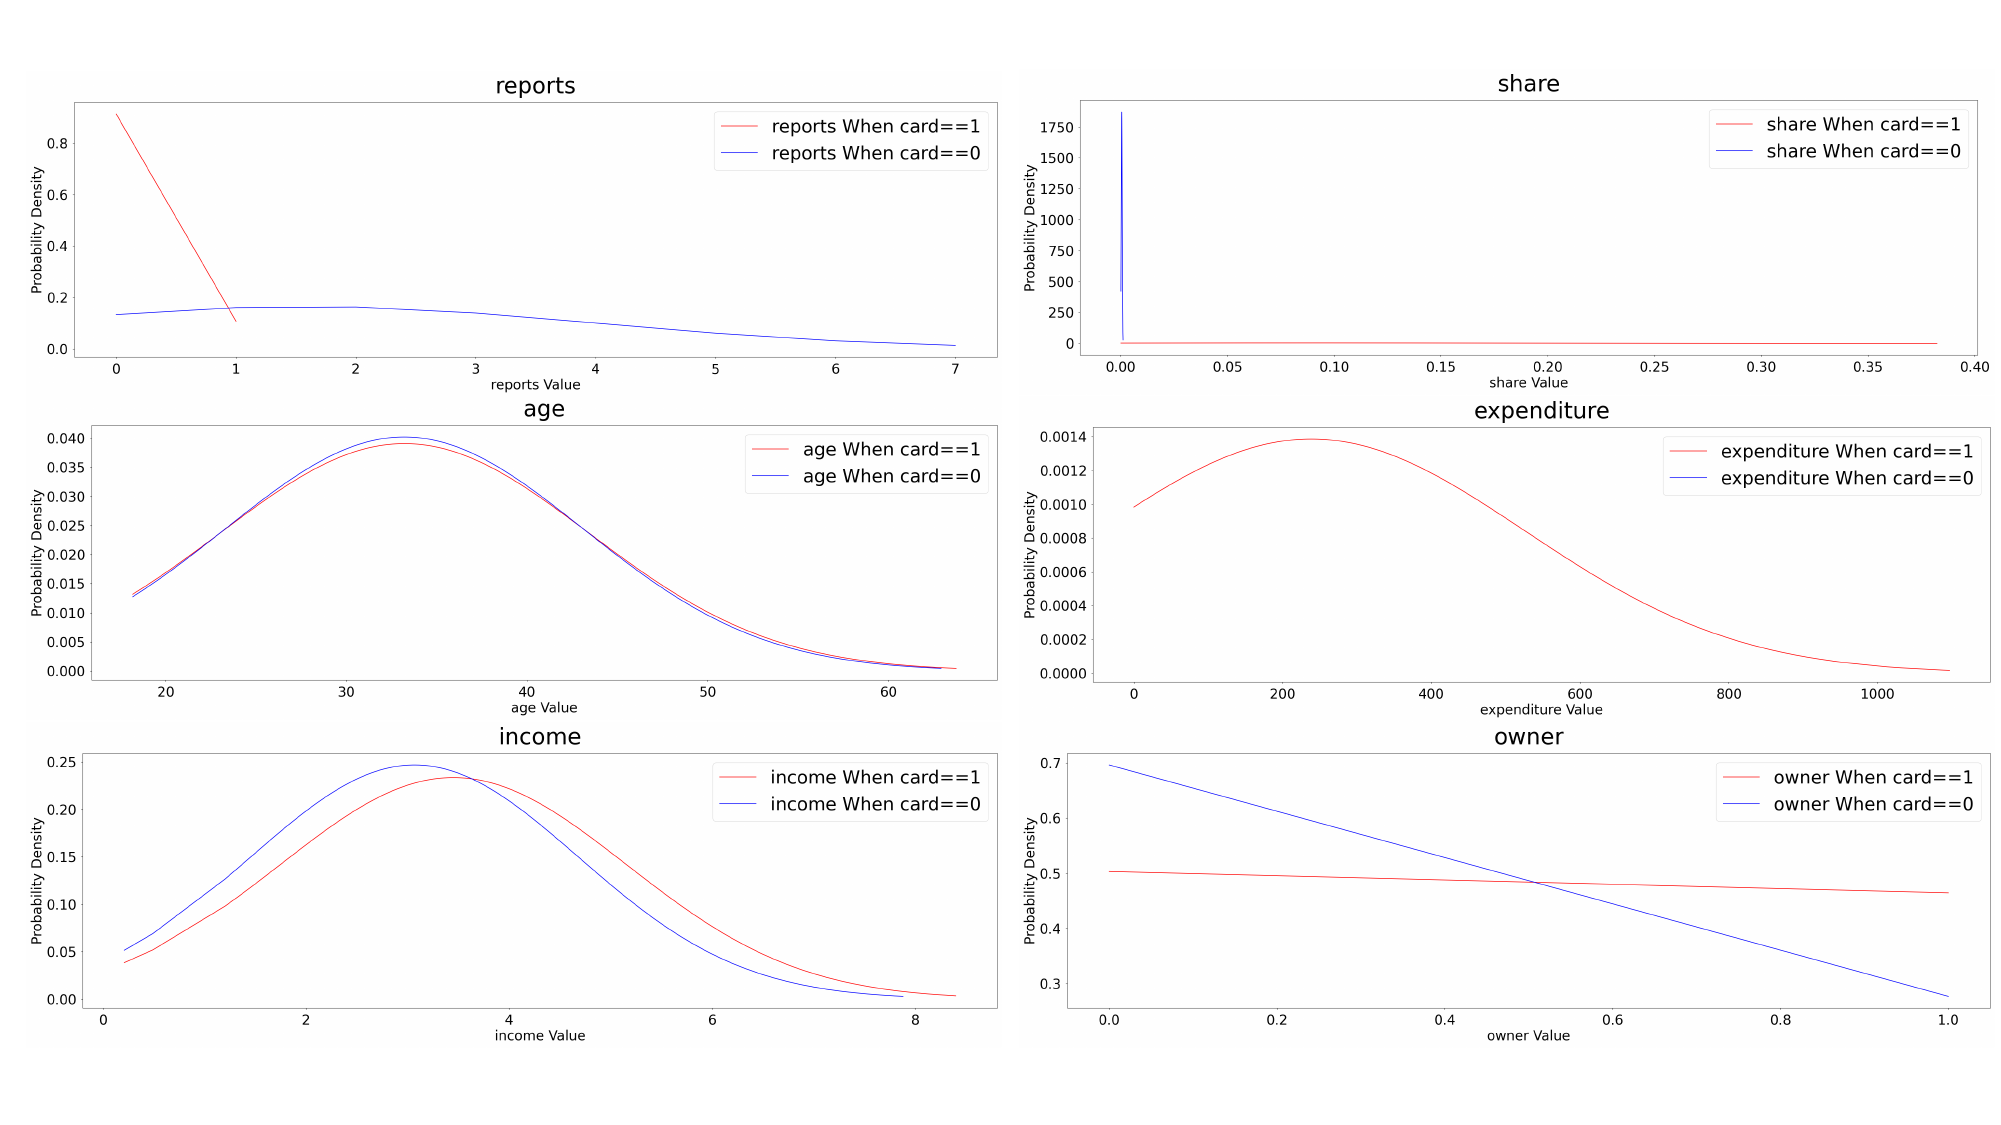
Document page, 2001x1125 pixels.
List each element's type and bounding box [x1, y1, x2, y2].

picture [1019, 396, 1995, 1048]
picture [26, 722, 1002, 1048]
picture [1019, 69, 1995, 395]
picture [26, 71, 1002, 720]
